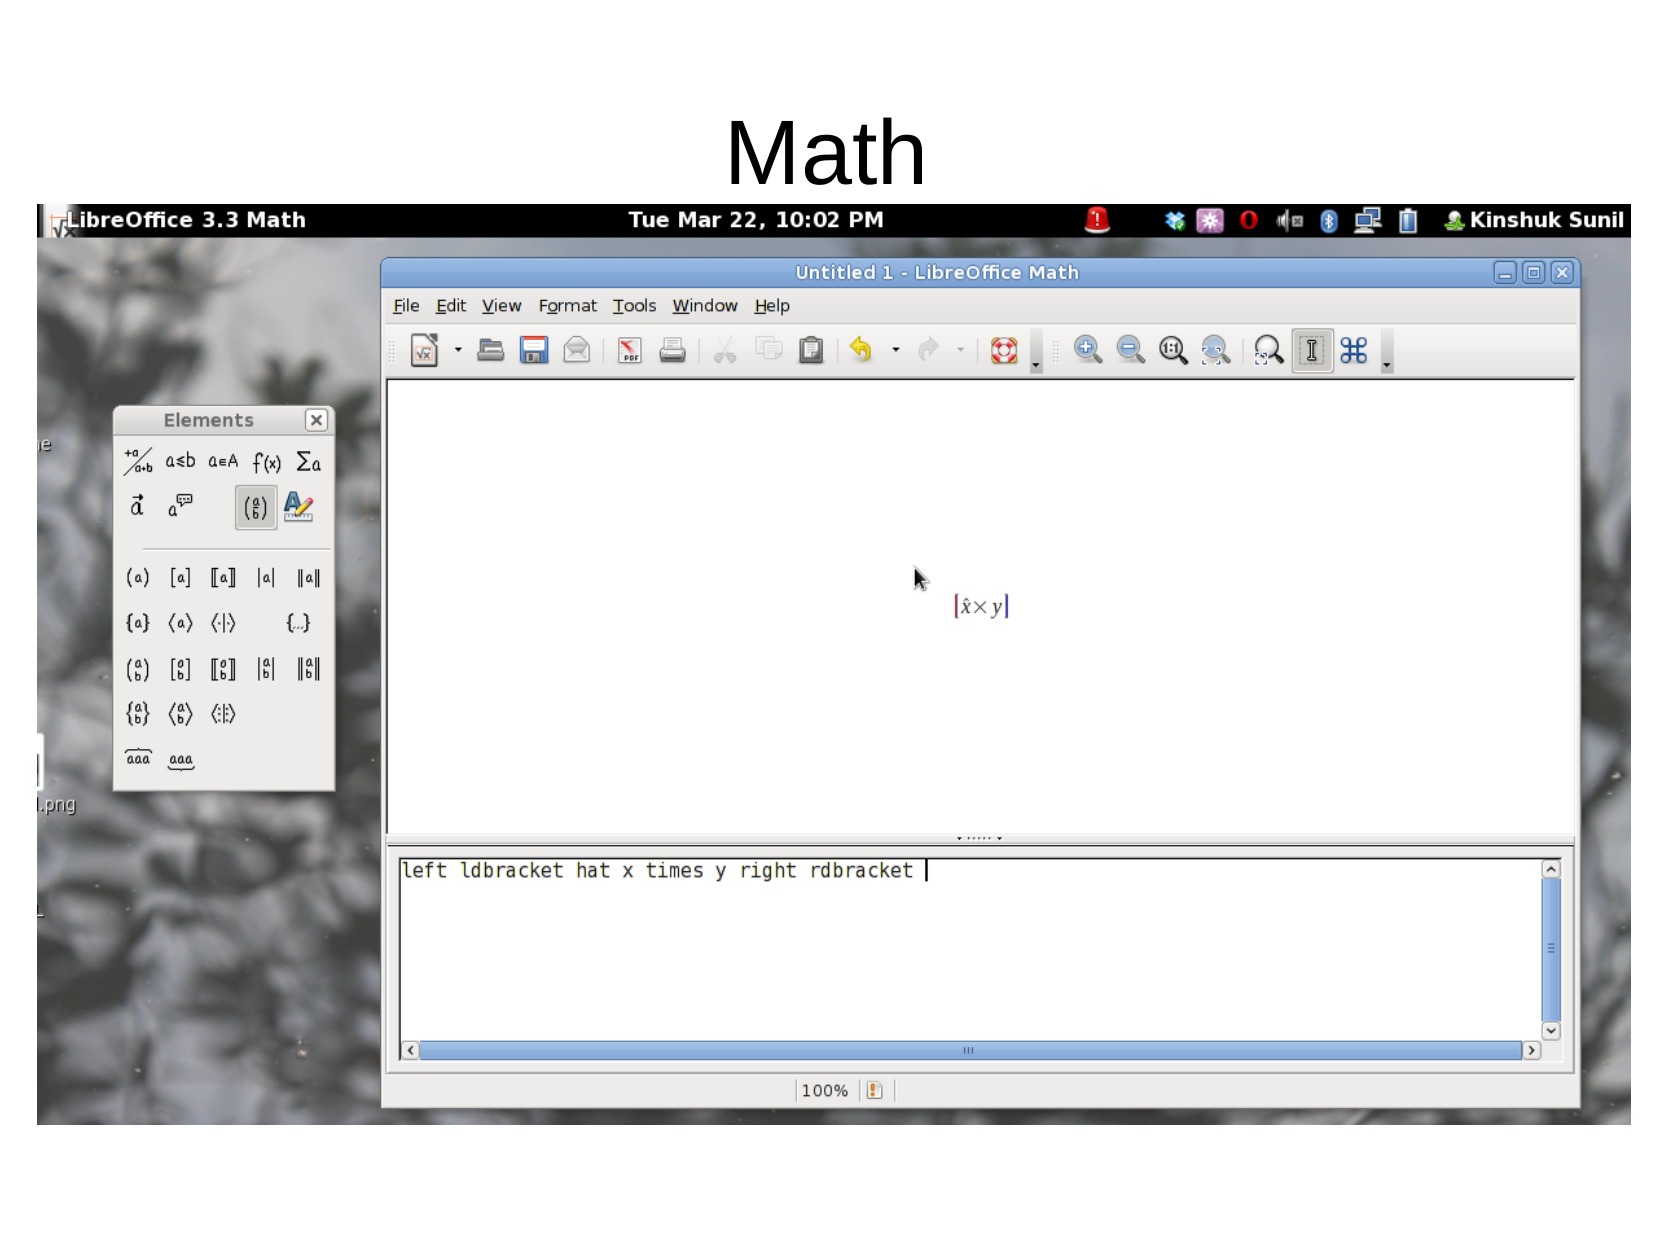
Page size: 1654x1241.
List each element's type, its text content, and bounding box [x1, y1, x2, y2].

picture [37, 204, 1631, 1126]
title Math [82, 49, 1571, 204]
